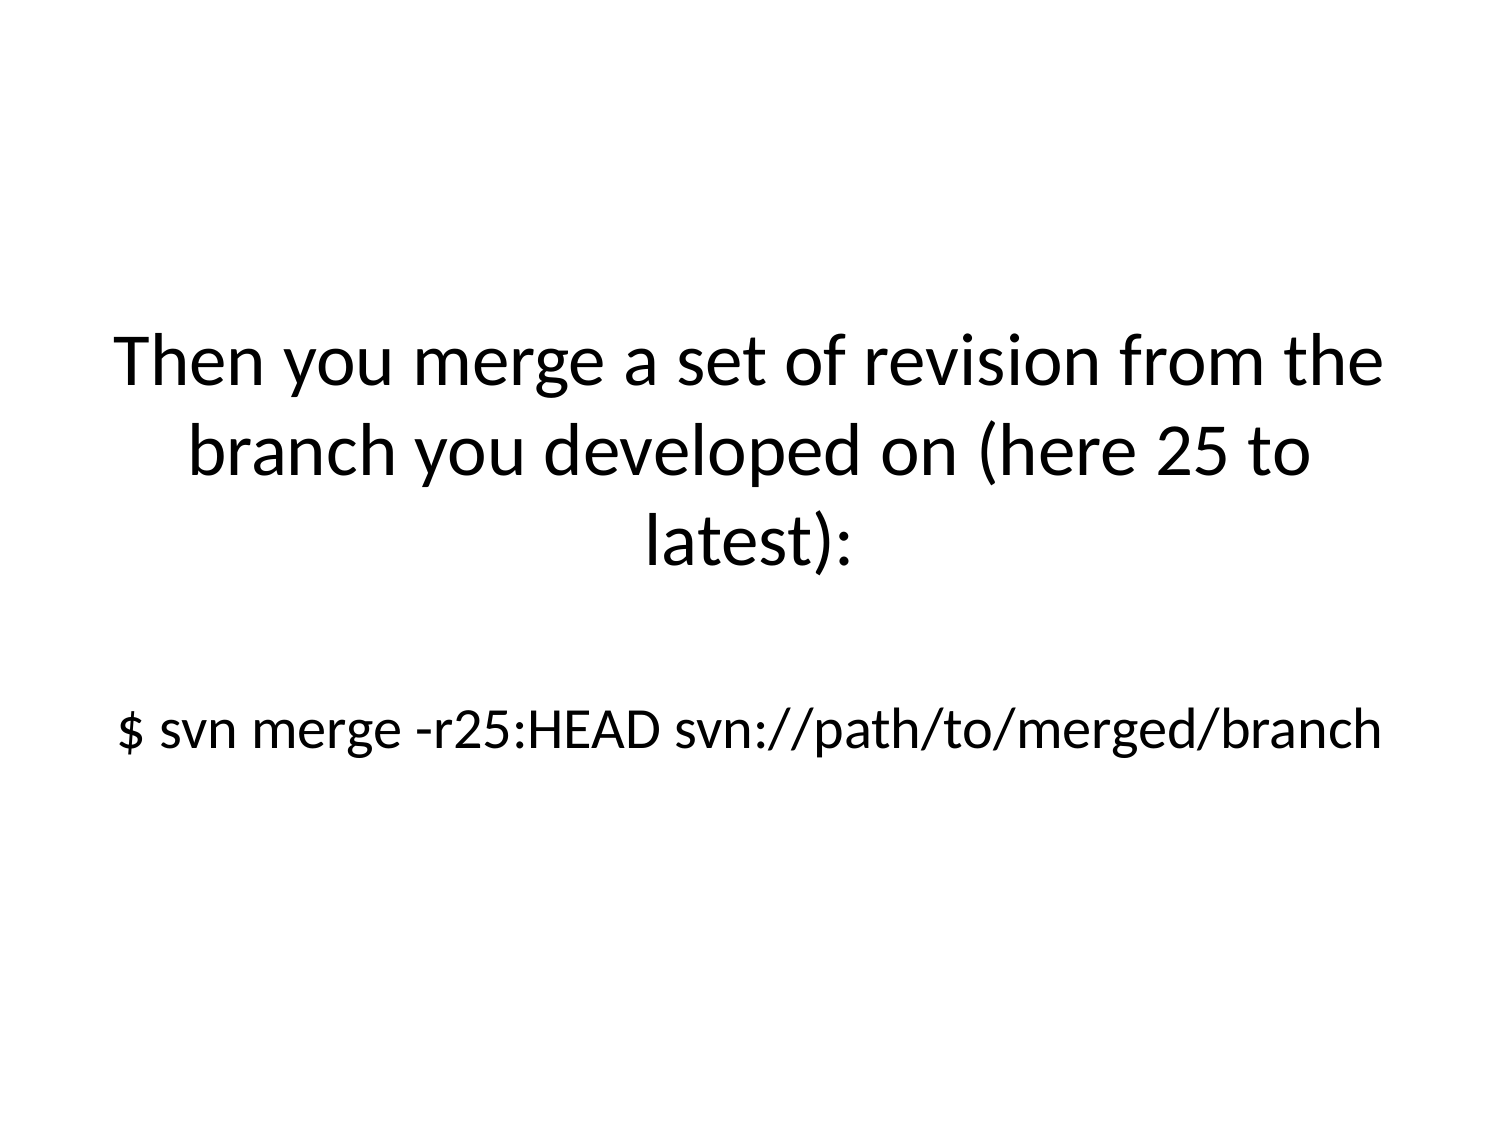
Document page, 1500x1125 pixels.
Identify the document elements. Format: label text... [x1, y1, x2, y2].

title Then you merge a set of revision from the branch you developed on (here 25 to latest): $ svn merge -r25:HEAD svn://path/to/merged/branch [75, 66, 1426, 1005]
